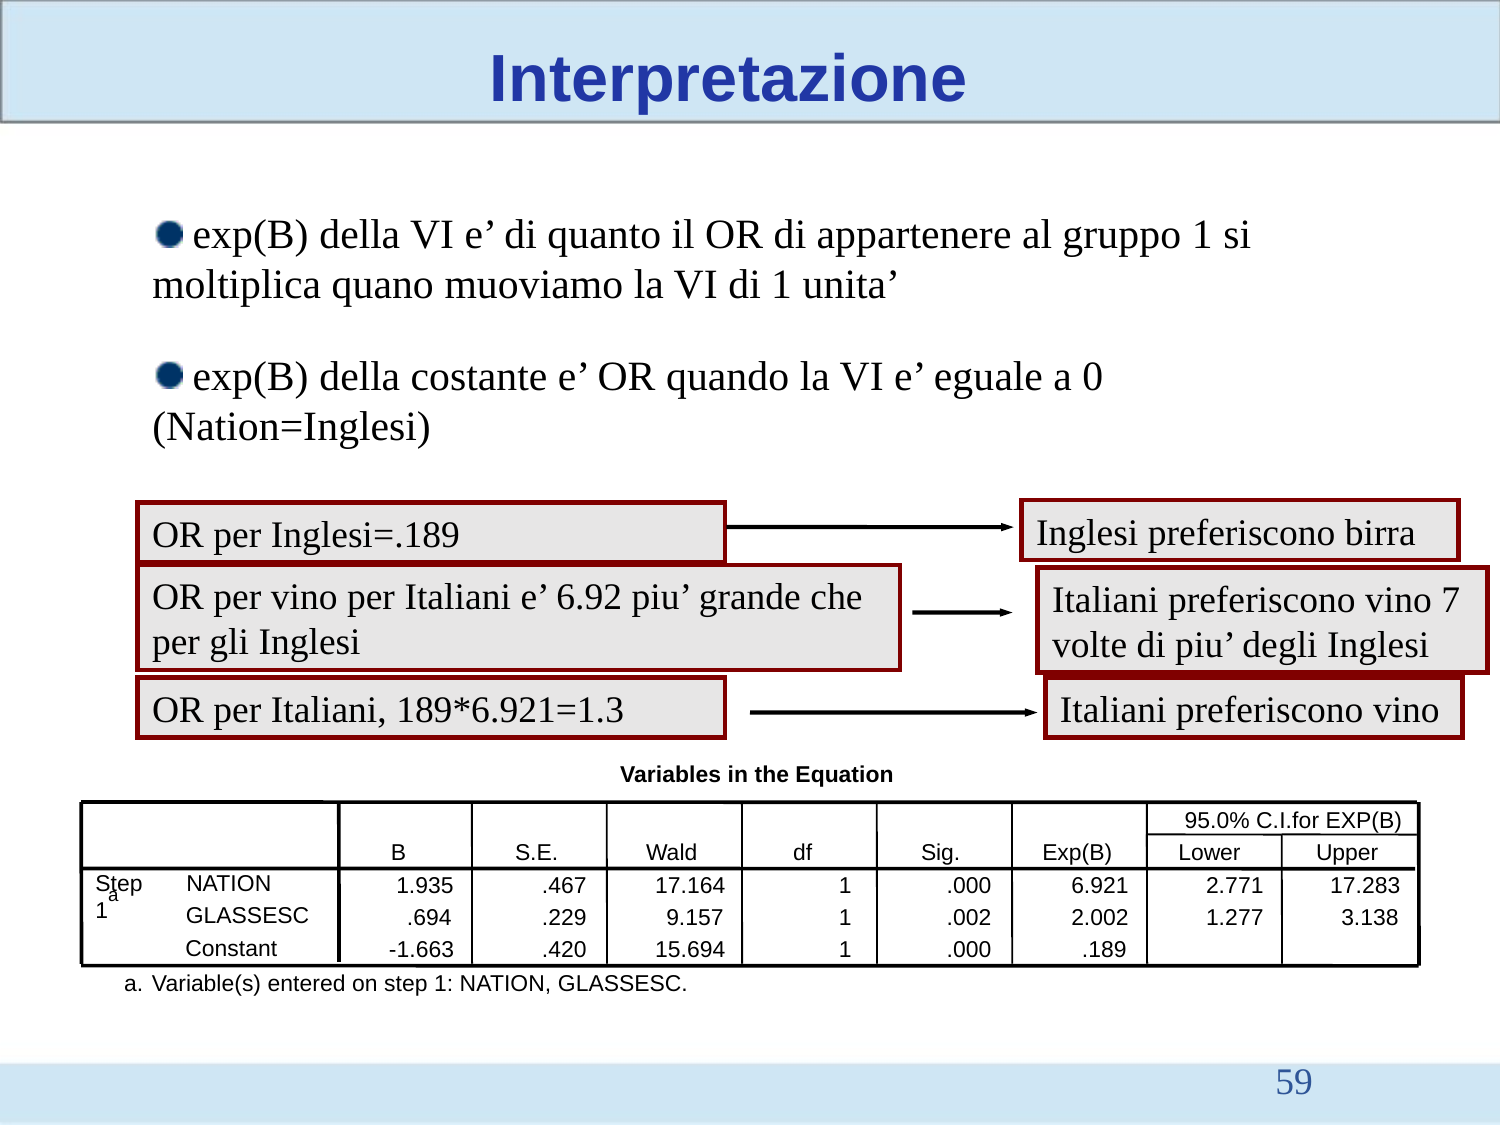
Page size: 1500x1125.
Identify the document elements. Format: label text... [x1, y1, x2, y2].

text_box 1 [838, 902, 852, 931]
text_box exp(B) della VI e’ di quanto il OR di appartenere al gruppo 1 si moltiplica quano muoviamo la VI di 1 unita’ exp(B) della costante e’ OR quando la VI e’ eguale a 0 (Nation=Inglesi) [137, 199, 1363, 457]
text_box 1 [838, 934, 852, 963]
picture [0, 0, 1500, 1125]
text_box S.E. [514, 837, 559, 866]
text_box 1.935 [396, 871, 454, 898]
text_box 1 [95, 895, 109, 924]
text_box 6.921 [1071, 871, 1129, 898]
text_box 15.694 [655, 934, 726, 963]
text_box Upper [1316, 838, 1379, 866]
text_box OR per vino per Italiani e’ 6.92 piu’ grande che per gli Inglesi [137, 564, 900, 670]
text_box Variable(s) entered on step 1: NATION, GLASSESC. [151, 969, 689, 997]
text_box [63, 737, 1437, 1022]
text_box Italiani preferiscono vino 7 volte di piu’ degli Inglesi [1037, 567, 1488, 673]
text_box 1.277 [1206, 902, 1264, 931]
text_box -1.663 [388, 934, 455, 963]
text_box 95.0% C.I.for EXP(B) [1184, 805, 1403, 833]
text_box OR per Inglesi=.189 [137, 502, 725, 563]
text_box OR per Italiani, 189*6.921=1.3 [137, 677, 725, 738]
title Interpretazione [247, 24, 1211, 125]
text_box df [793, 837, 813, 866]
text_box 2.002 [1071, 902, 1129, 931]
text_box .002 [946, 902, 992, 931]
text_box .694 [406, 902, 452, 931]
text_box 3.138 [1341, 902, 1399, 931]
text_box NATION [186, 871, 272, 896]
text_box B [390, 837, 407, 866]
slide_number [1074, 1024, 1425, 1103]
text_box 9.157 [666, 902, 724, 931]
text_box .000 [946, 871, 992, 898]
text_box 17.164 [655, 871, 726, 898]
text_box Wald [645, 837, 698, 866]
text_box Constant [185, 933, 278, 961]
text_box .467 [541, 871, 587, 898]
text_box Sig. [921, 837, 961, 866]
text_box .000 [946, 934, 992, 963]
text_box 2.771 [1206, 871, 1264, 898]
text_box Step [95, 871, 143, 896]
text_box .229 [541, 902, 587, 931]
text_box a. [124, 969, 150, 997]
text_box 17.283 [1330, 871, 1401, 898]
text_box Italiani preferiscono vino [1045, 677, 1463, 738]
text_box a [108, 882, 119, 906]
text_box Exp(B) [1042, 837, 1113, 866]
text_box Variables in the Equation [620, 759, 894, 787]
text_box GLASSESC [185, 900, 310, 929]
text_box 1 [838, 871, 852, 898]
text_box Inglesi preferiscono birra [1021, 500, 1459, 560]
text_box .189 [1081, 934, 1127, 963]
text_box Lower [1178, 838, 1241, 866]
text_box .420 [541, 934, 587, 963]
